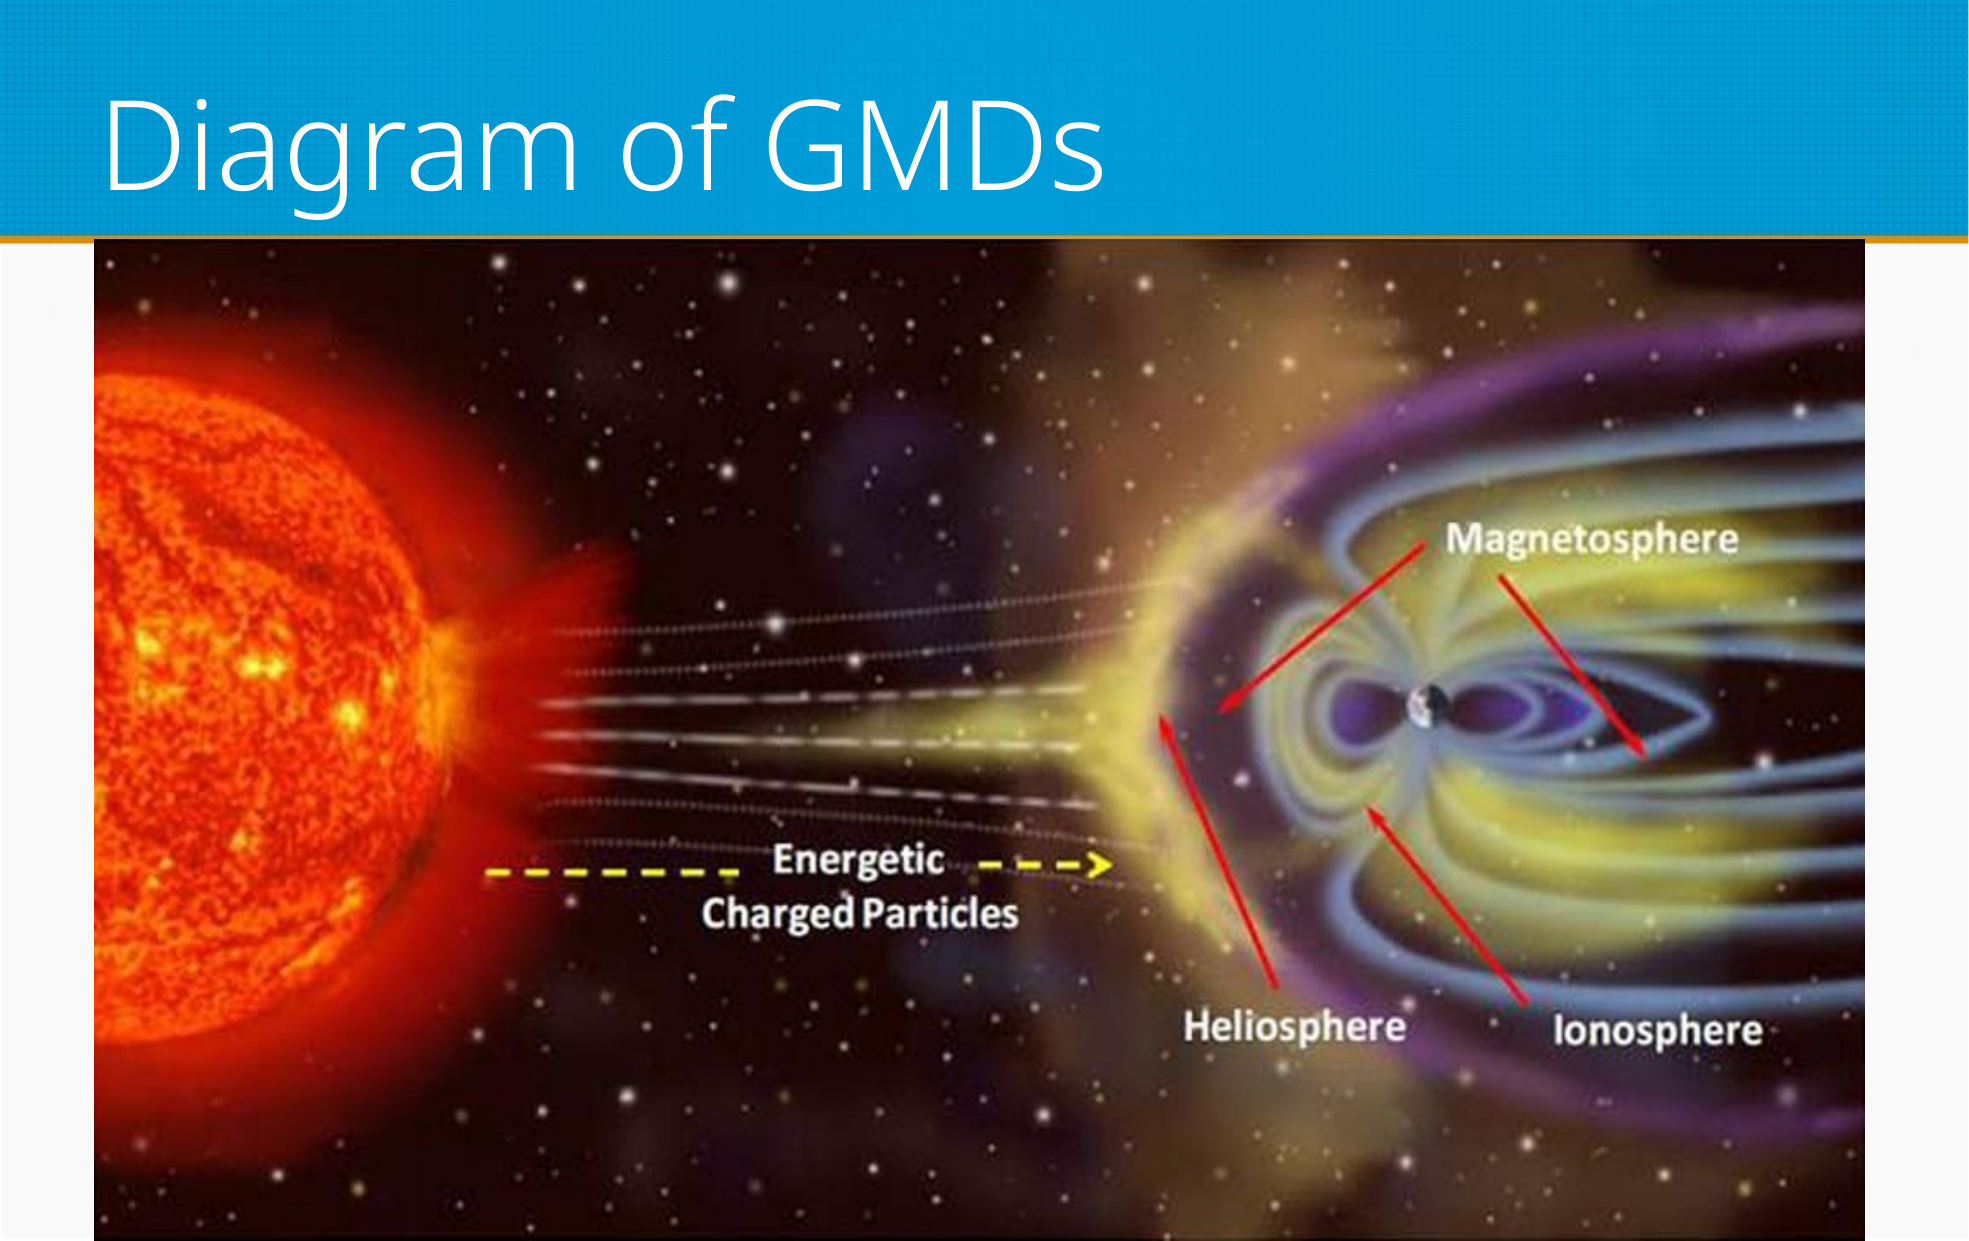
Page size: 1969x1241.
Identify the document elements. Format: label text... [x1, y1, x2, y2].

picture [0, 233, 1969, 1241]
title Diagram of GMDs [98, 19, 1870, 227]
